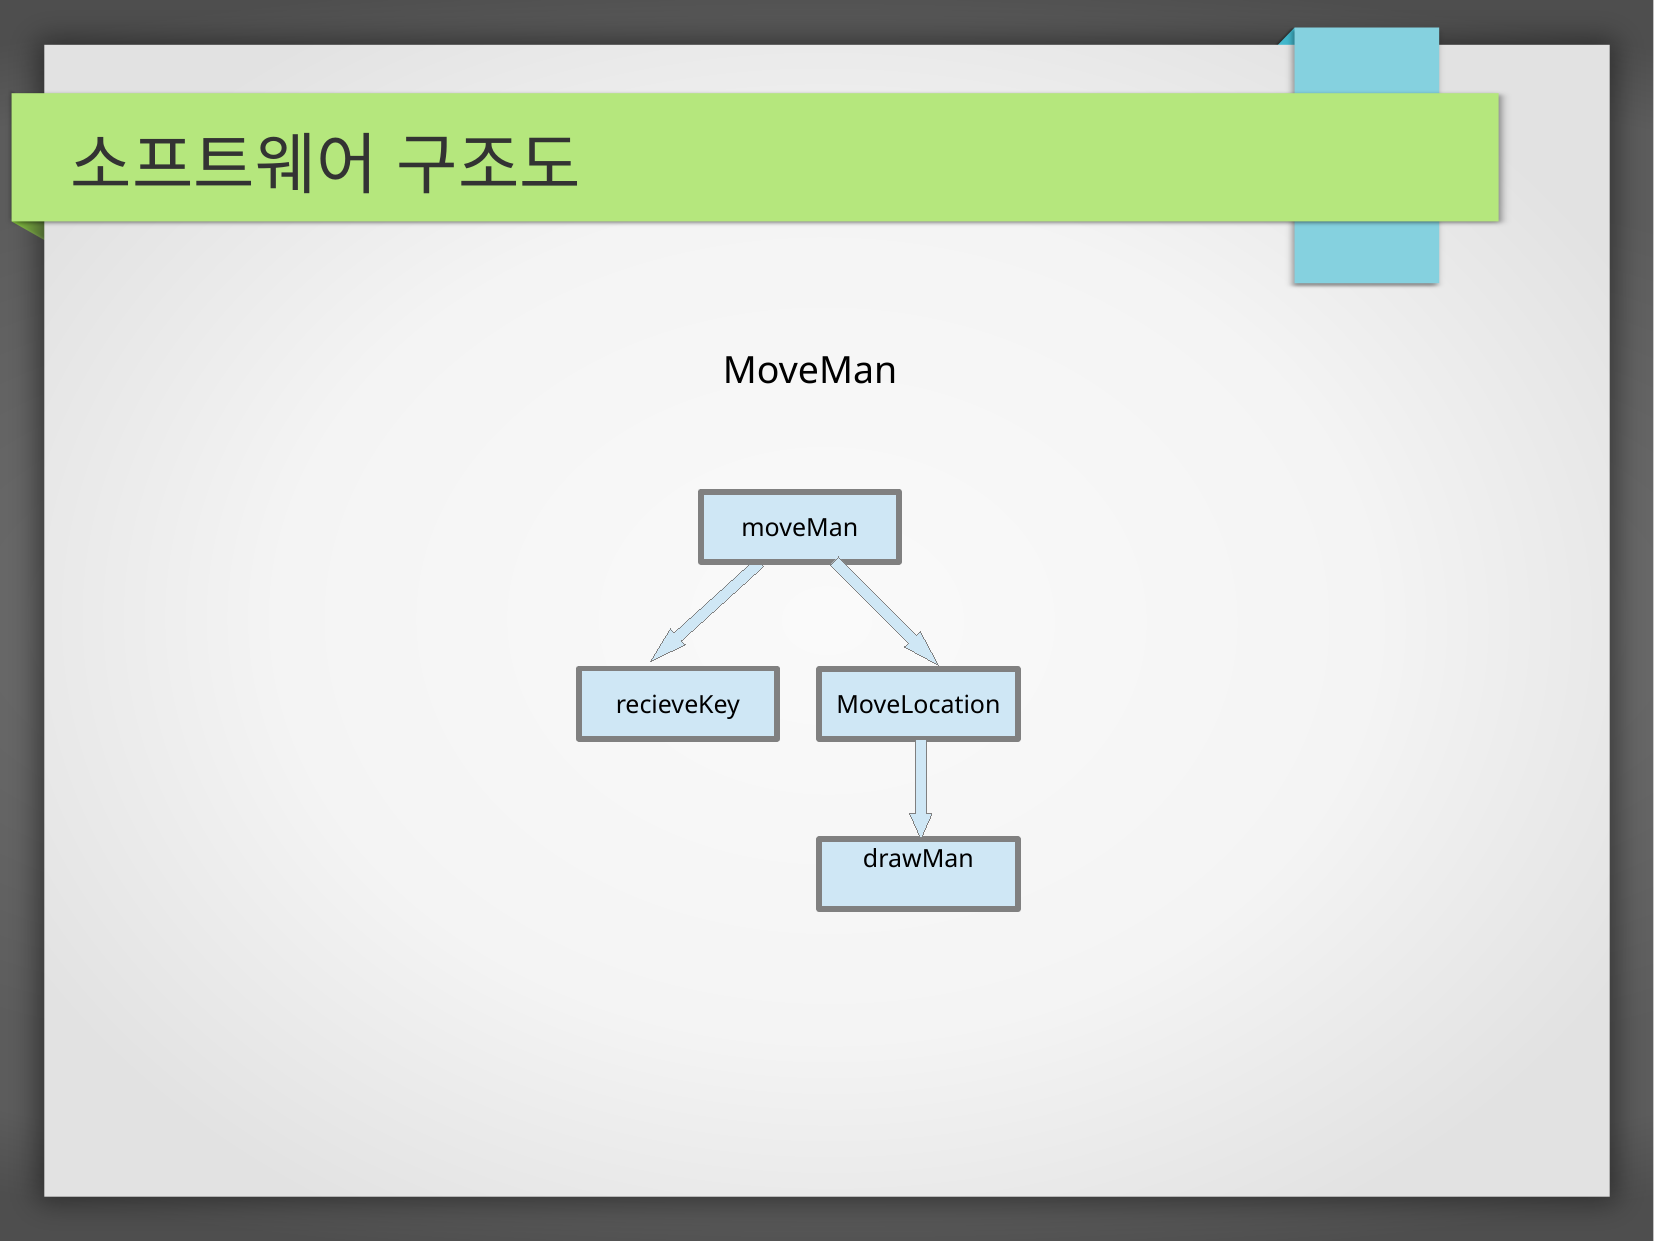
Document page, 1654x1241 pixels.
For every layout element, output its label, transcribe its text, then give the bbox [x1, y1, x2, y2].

text_box MoveLocation [819, 668, 1018, 740]
text_box [650, 562, 764, 662]
text_box drawMan [819, 839, 1018, 910]
text_box moveMan [700, 491, 900, 562]
title 소프트웨어 구조도 [70, 106, 1229, 213]
picture [0, 0, 1654, 1241]
text_box recieveKey [578, 668, 778, 739]
text_box [909, 739, 932, 839]
list MoveMan [82, 343, 1538, 1063]
text_box [830, 556, 939, 666]
